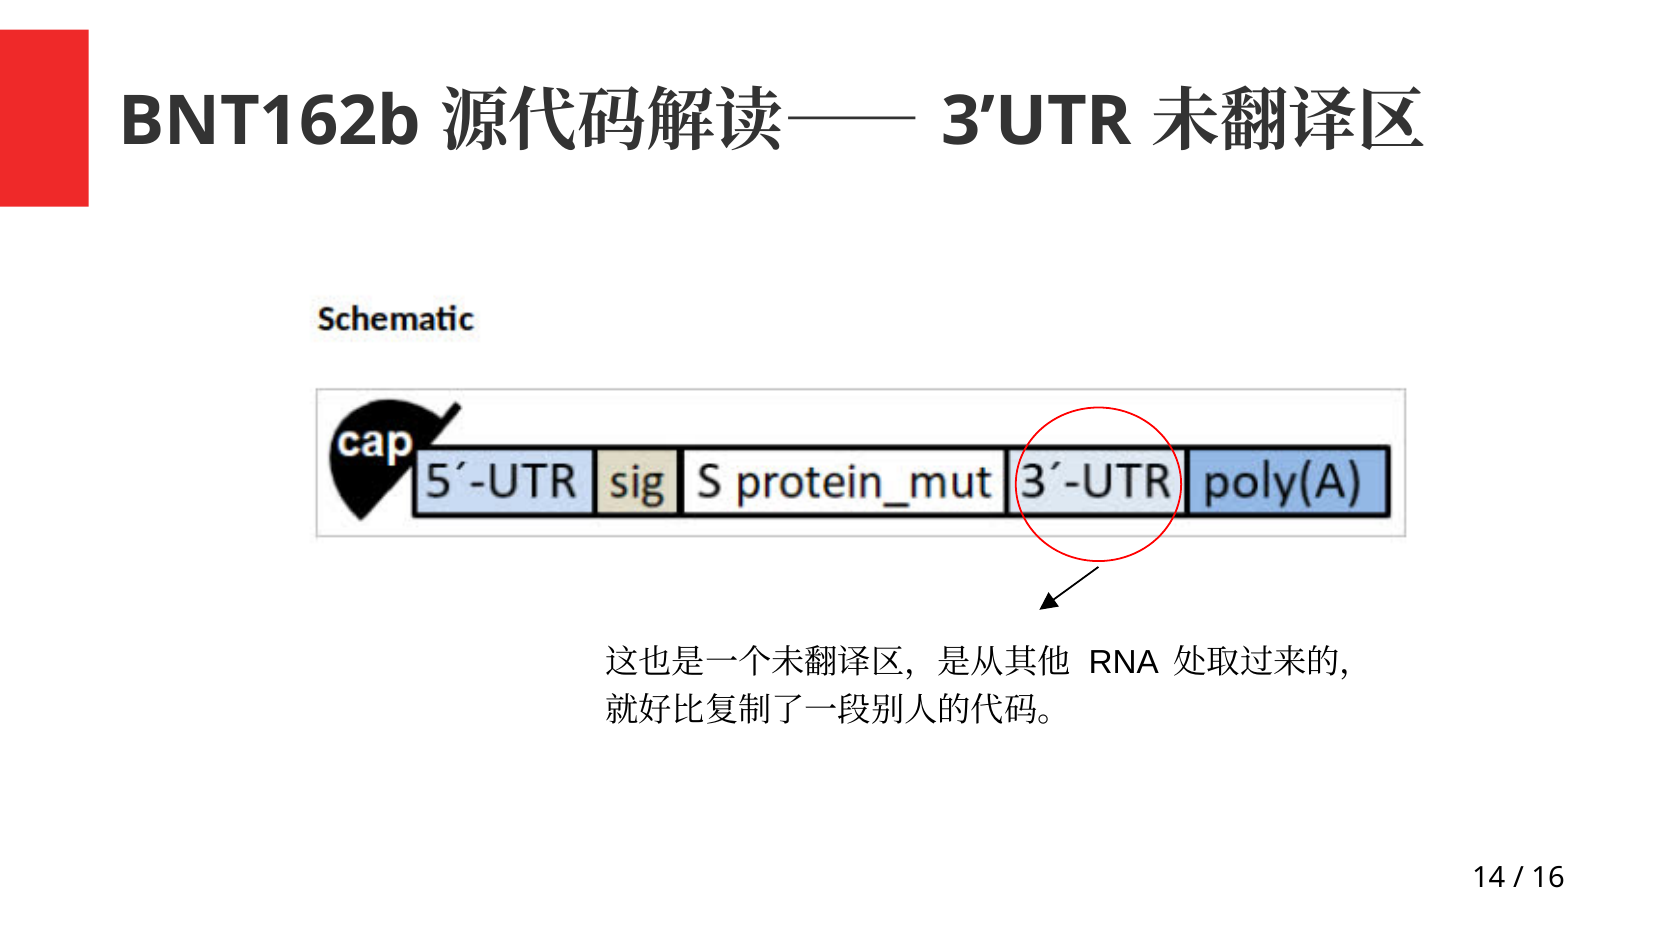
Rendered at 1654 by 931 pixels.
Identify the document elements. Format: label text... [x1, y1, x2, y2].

title BNT162b源代码解读——3’UTR未翻译区 [118, 37, 1571, 193]
text_box 这也是一个未翻译区，是从其他 RNA 处取过来的， 就好比复制了一段别人的代码。 [590, 627, 1418, 786]
picture [295, 265, 1451, 584]
